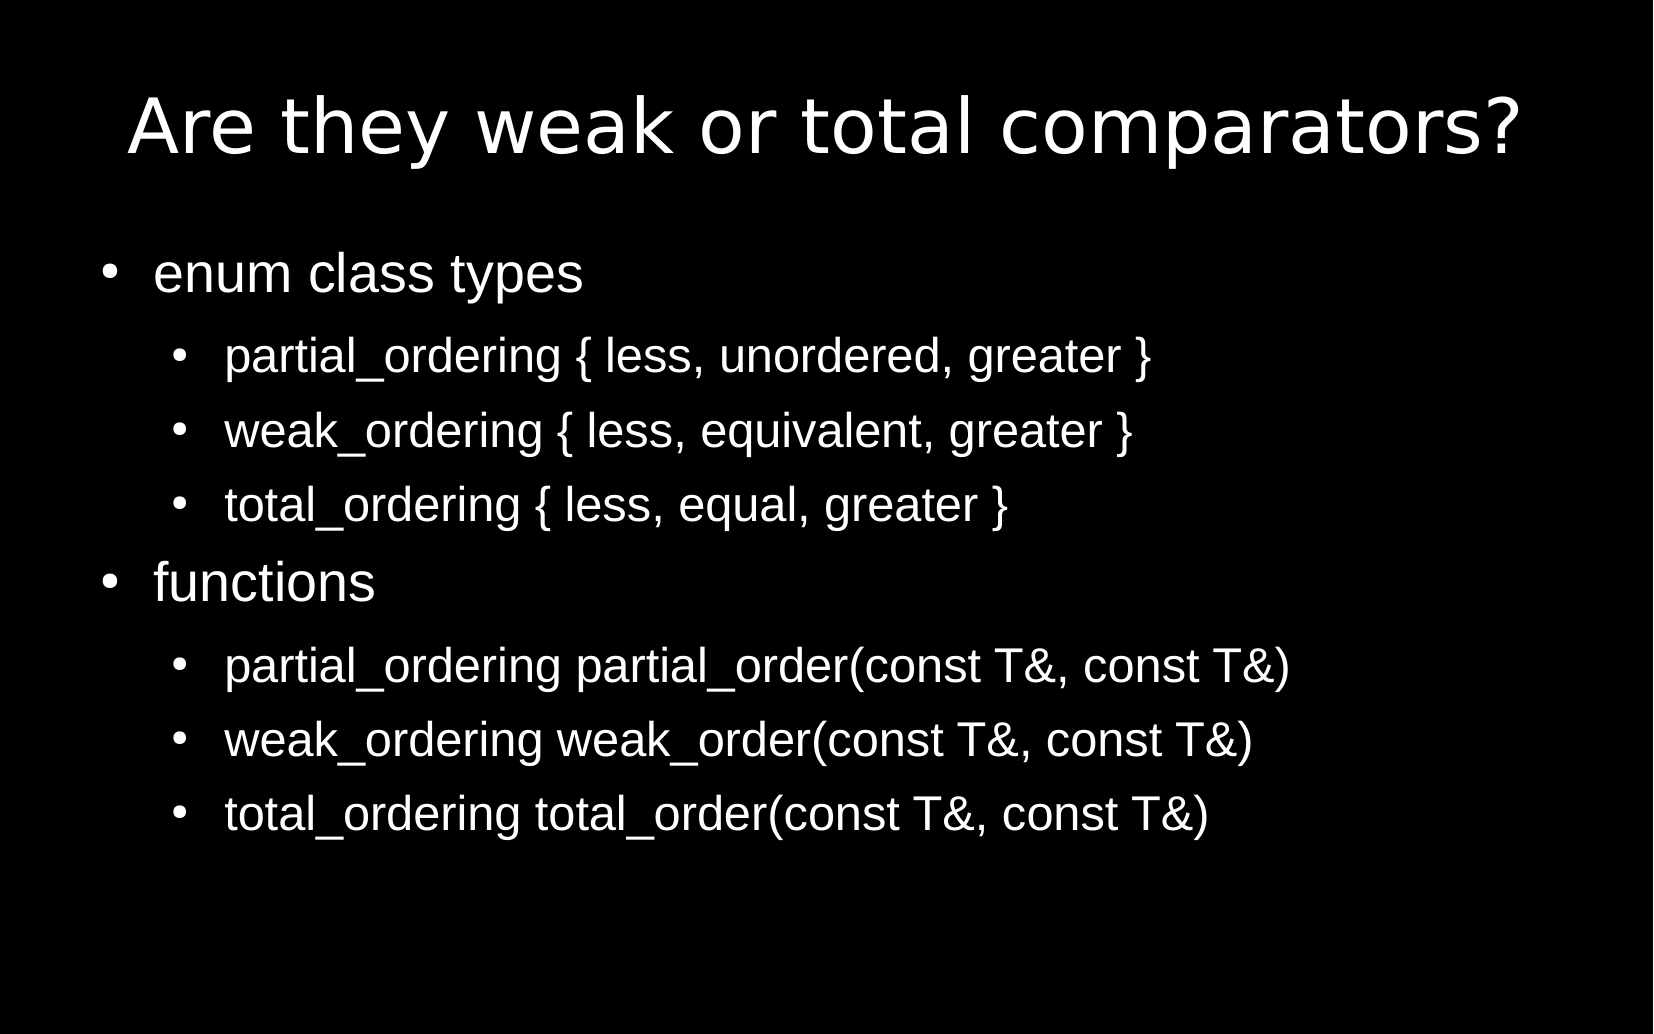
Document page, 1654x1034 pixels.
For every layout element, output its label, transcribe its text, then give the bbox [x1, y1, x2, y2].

list enum class types partial_ordering { less, unordered, greater } weak_ordering { less, equivalent, greater } total_ordering { less, equal, greater } functions partial_ordering partial_order(const T&, const T&) weak_ordering weak_order(const T&, const T&) total_ordering total_order(const T&, const T&) [82, 241, 1571, 842]
title Are they weak or total comparators? [82, 41, 1571, 214]
